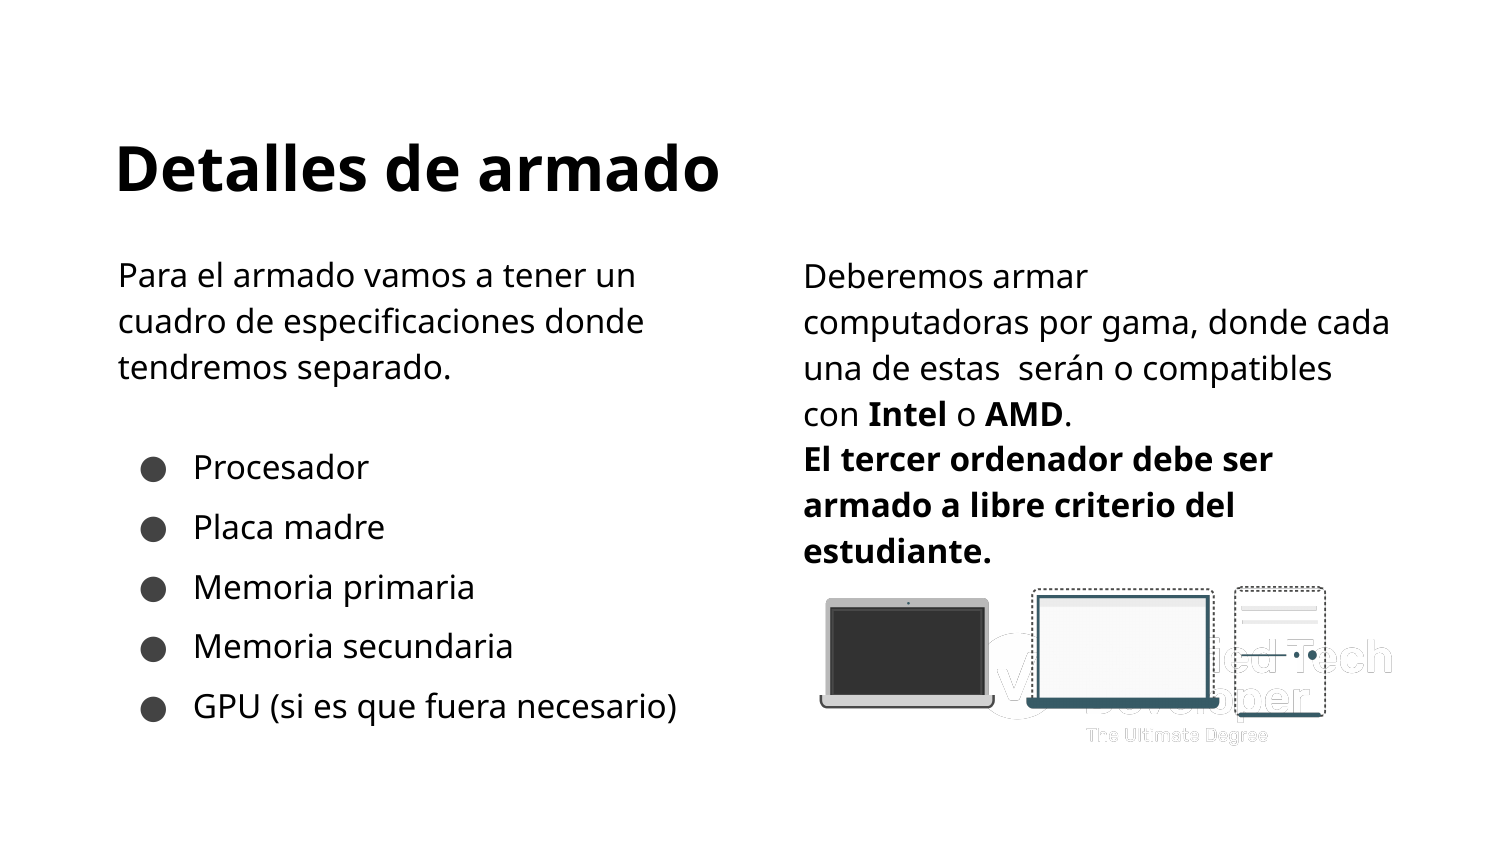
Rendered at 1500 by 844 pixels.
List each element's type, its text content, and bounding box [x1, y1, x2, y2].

text_box Deberemos armar computadoras por gama, donde cada una de estas serán o compatibles con Intel o AMD. El tercer ordenador debe ser armado a libre criterio del estudiante. [788, 234, 1410, 621]
text_box Para el armado vamos a tener un cuadro de especificaciones donde tendremos separado. Procesador Placa madre Memoria primaria Memoria secundaria GPU (si es que fuera necesario) [102, 240, 769, 775]
picture [731, 524, 1405, 792]
text_box Detalles de armado [101, 100, 1361, 241]
